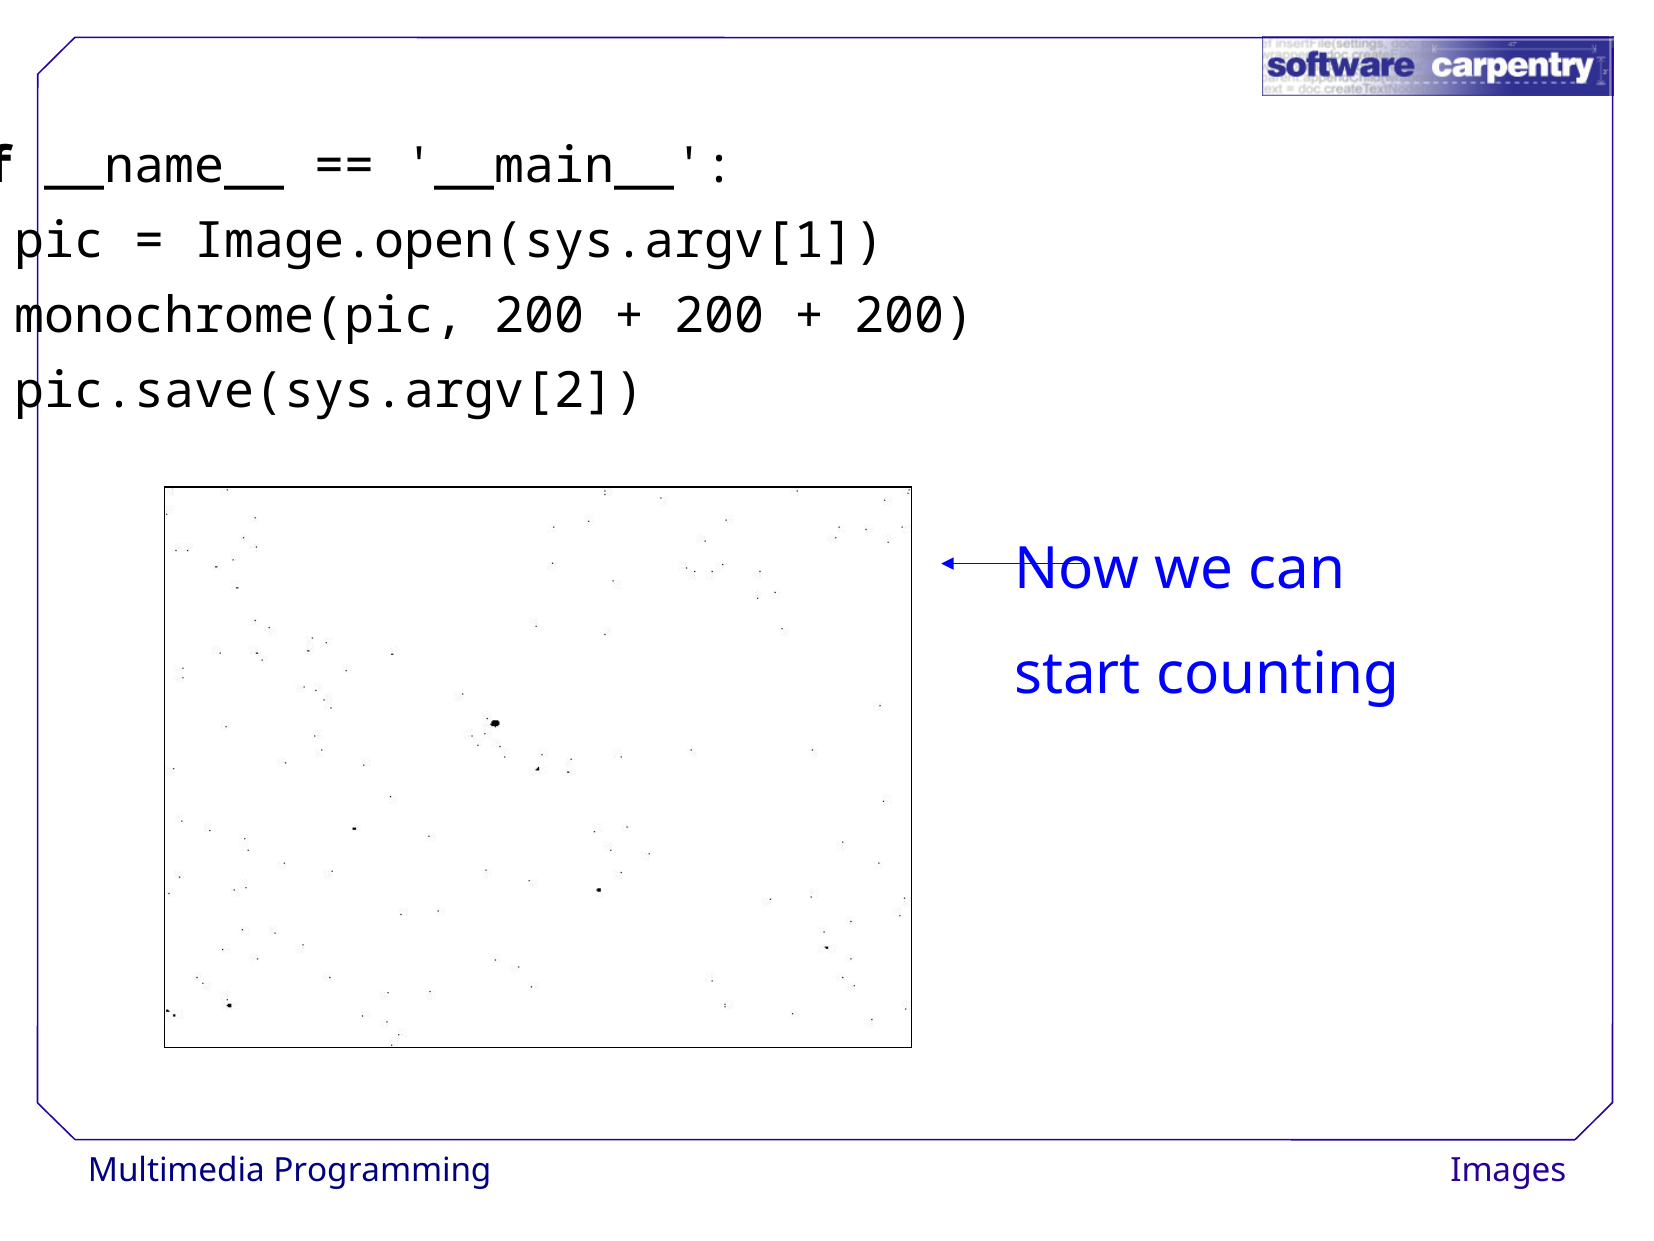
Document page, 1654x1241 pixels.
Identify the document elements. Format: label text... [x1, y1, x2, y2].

text_box if __name__ == '__main__': pic = Image.open(sys.argv[1]) monochrome(pic, 200 + 200 + 200) pic.save(sys.argv[2]) [0, 109, 1140, 426]
picture [1262, 36, 1614, 96]
text_box Now we can start counting [999, 487, 1565, 714]
picture [165, 487, 911, 1047]
